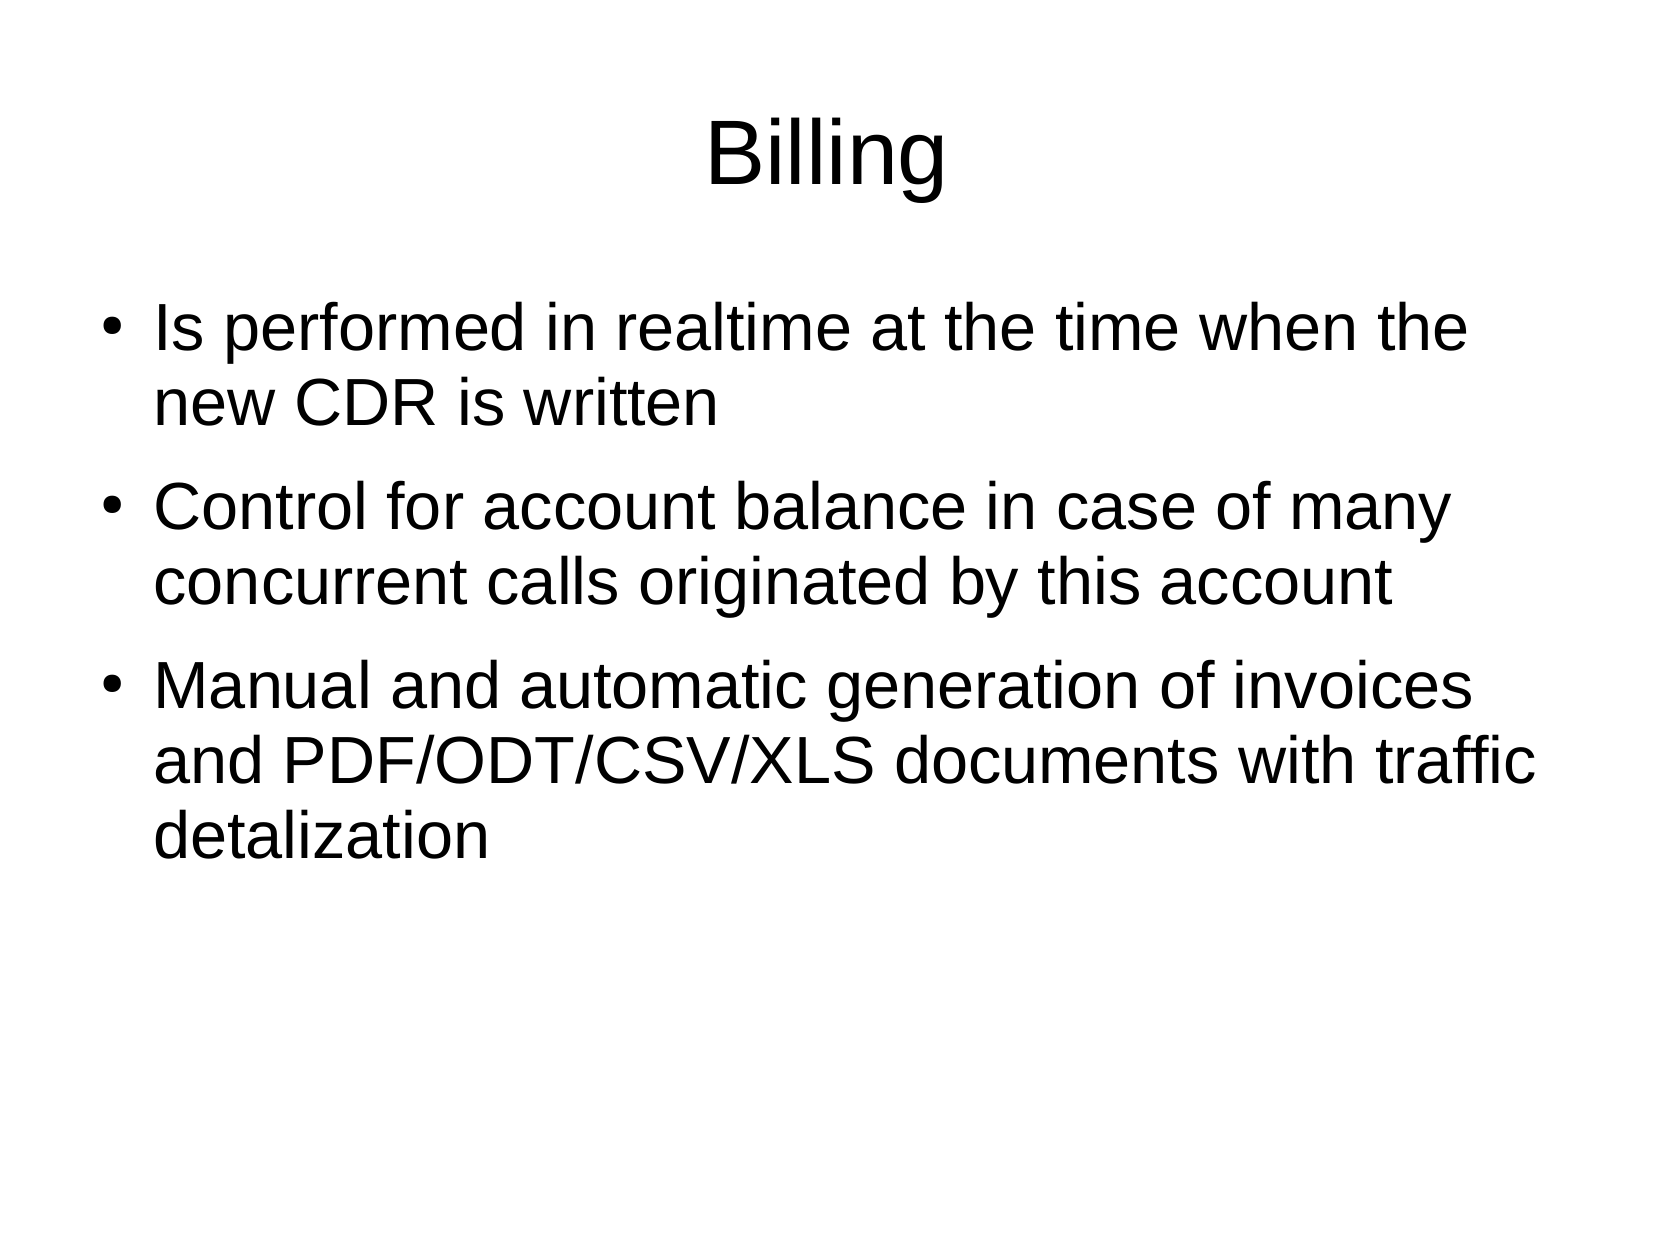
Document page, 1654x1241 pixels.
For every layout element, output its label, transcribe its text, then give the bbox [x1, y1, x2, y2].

list Is performed in realtime at the time when the new CDR is written Control for account balance in case of many concurrent calls originated by this account Manual and automatic generation of invoices and PDF/ODT/CSV/XLS documents with traffic detalization [82, 290, 1571, 1010]
title Billing [82, 49, 1571, 257]
